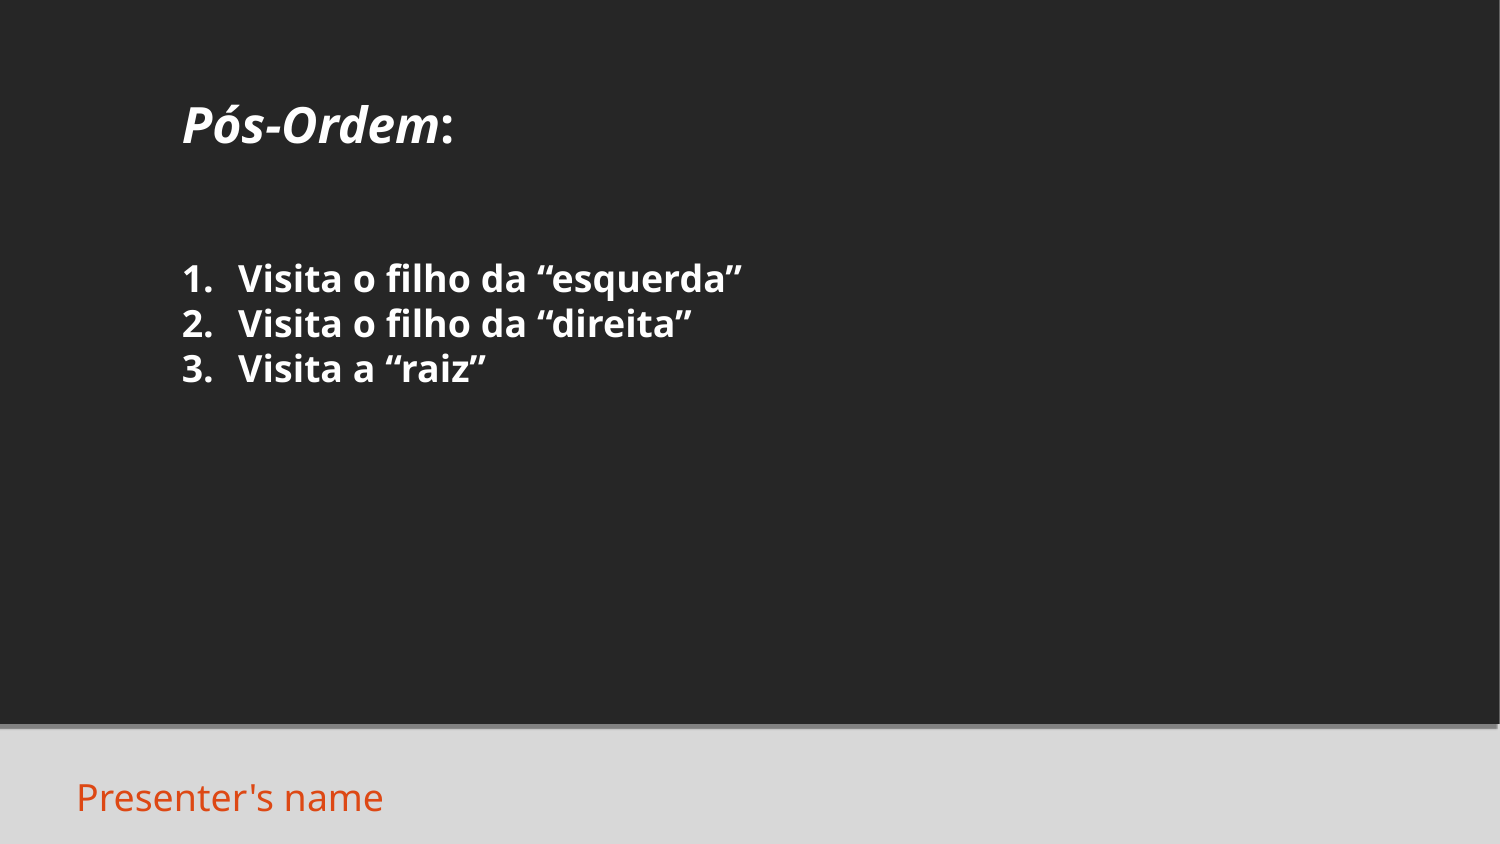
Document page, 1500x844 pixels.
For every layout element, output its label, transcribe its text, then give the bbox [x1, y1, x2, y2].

text_box Visita o filho da “esquerda” Visita o filho da “direita” Visita a “raiz” [167, 247, 1287, 598]
text_box Pós-Ordem: [167, 70, 718, 177]
text_box [0, 0, 1500, 724]
